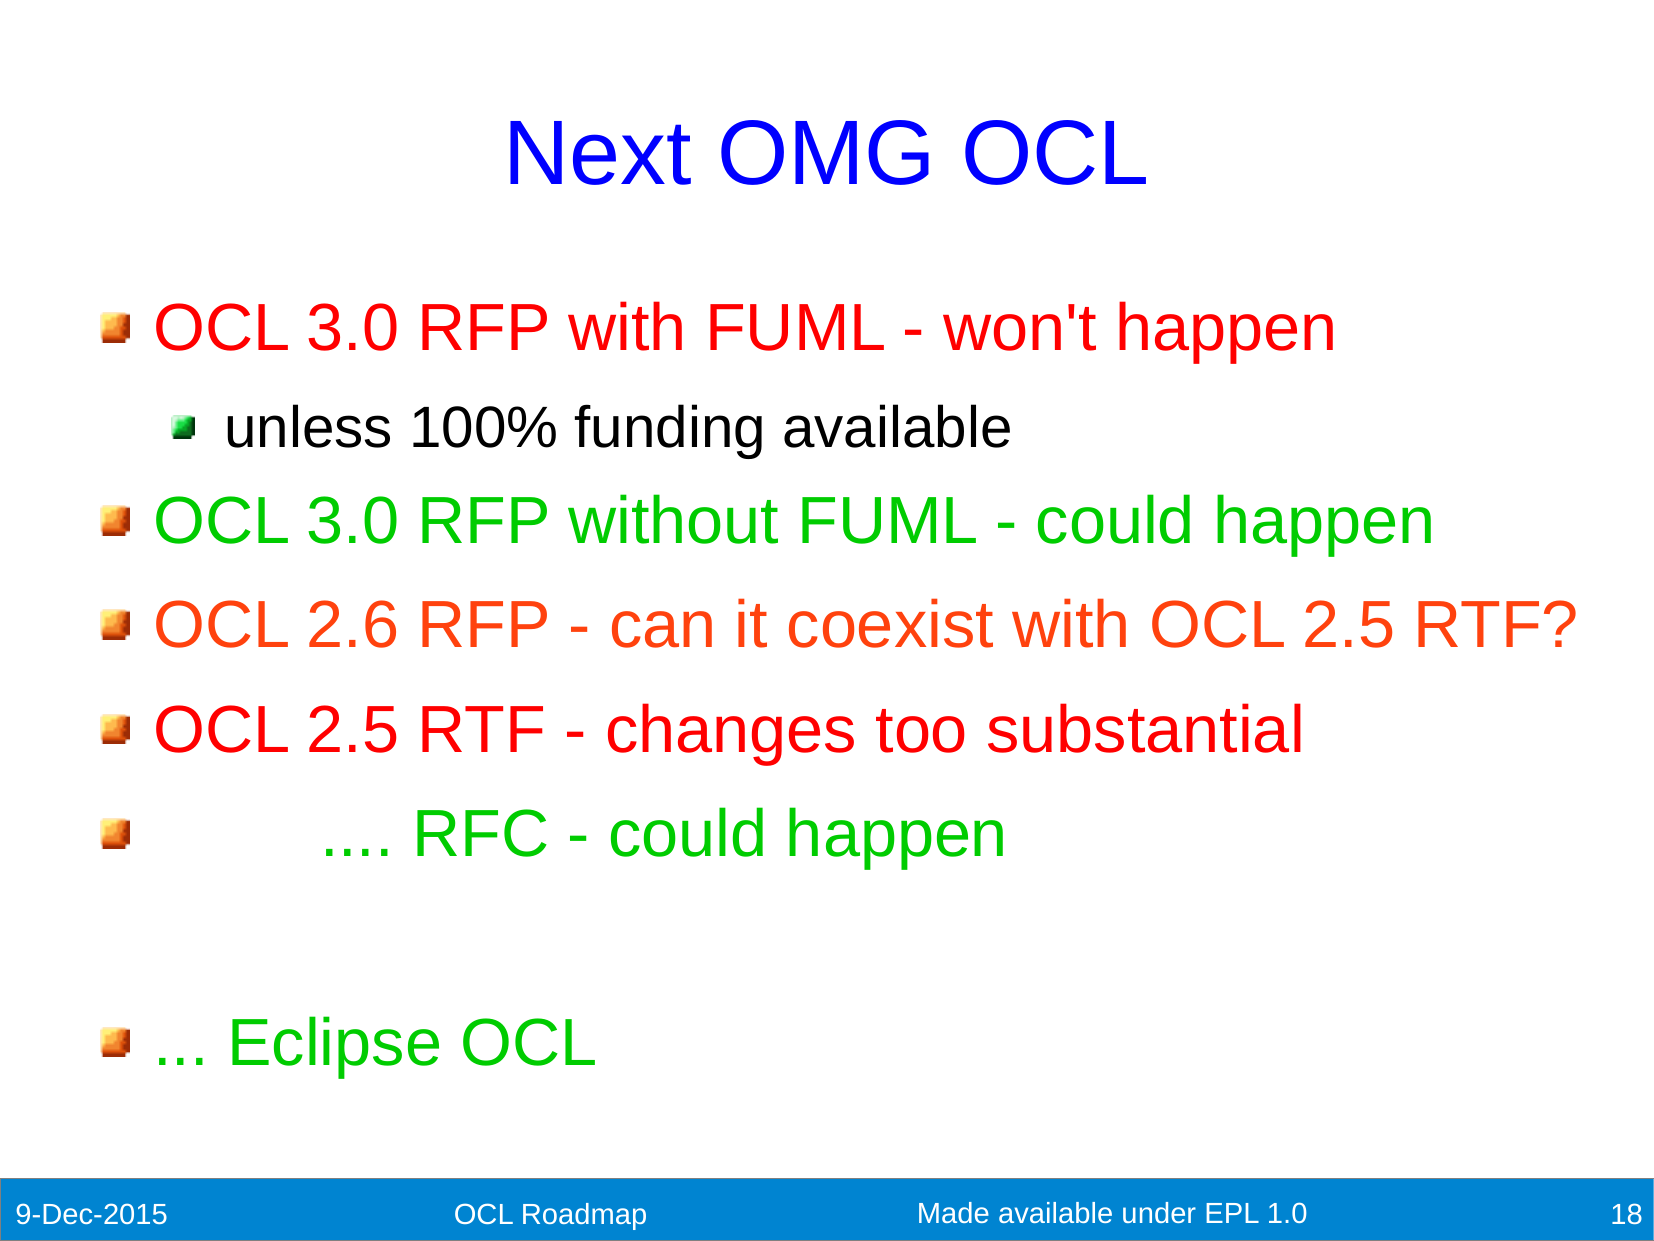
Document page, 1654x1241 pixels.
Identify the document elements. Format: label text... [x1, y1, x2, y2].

list OCL 3.0 RFP with FUML - won't happen unless 100% funding available OCL 3.0 RFP without FUML - could happen OCL 2.6 RFP - can it coexist with OCL 2.5 RTF? OCL 2.5 RTF - changes too substantial .... RFC - could happen ... Eclipse OCL [82, 290, 1620, 1109]
title Next OMG OCL [82, 49, 1571, 257]
